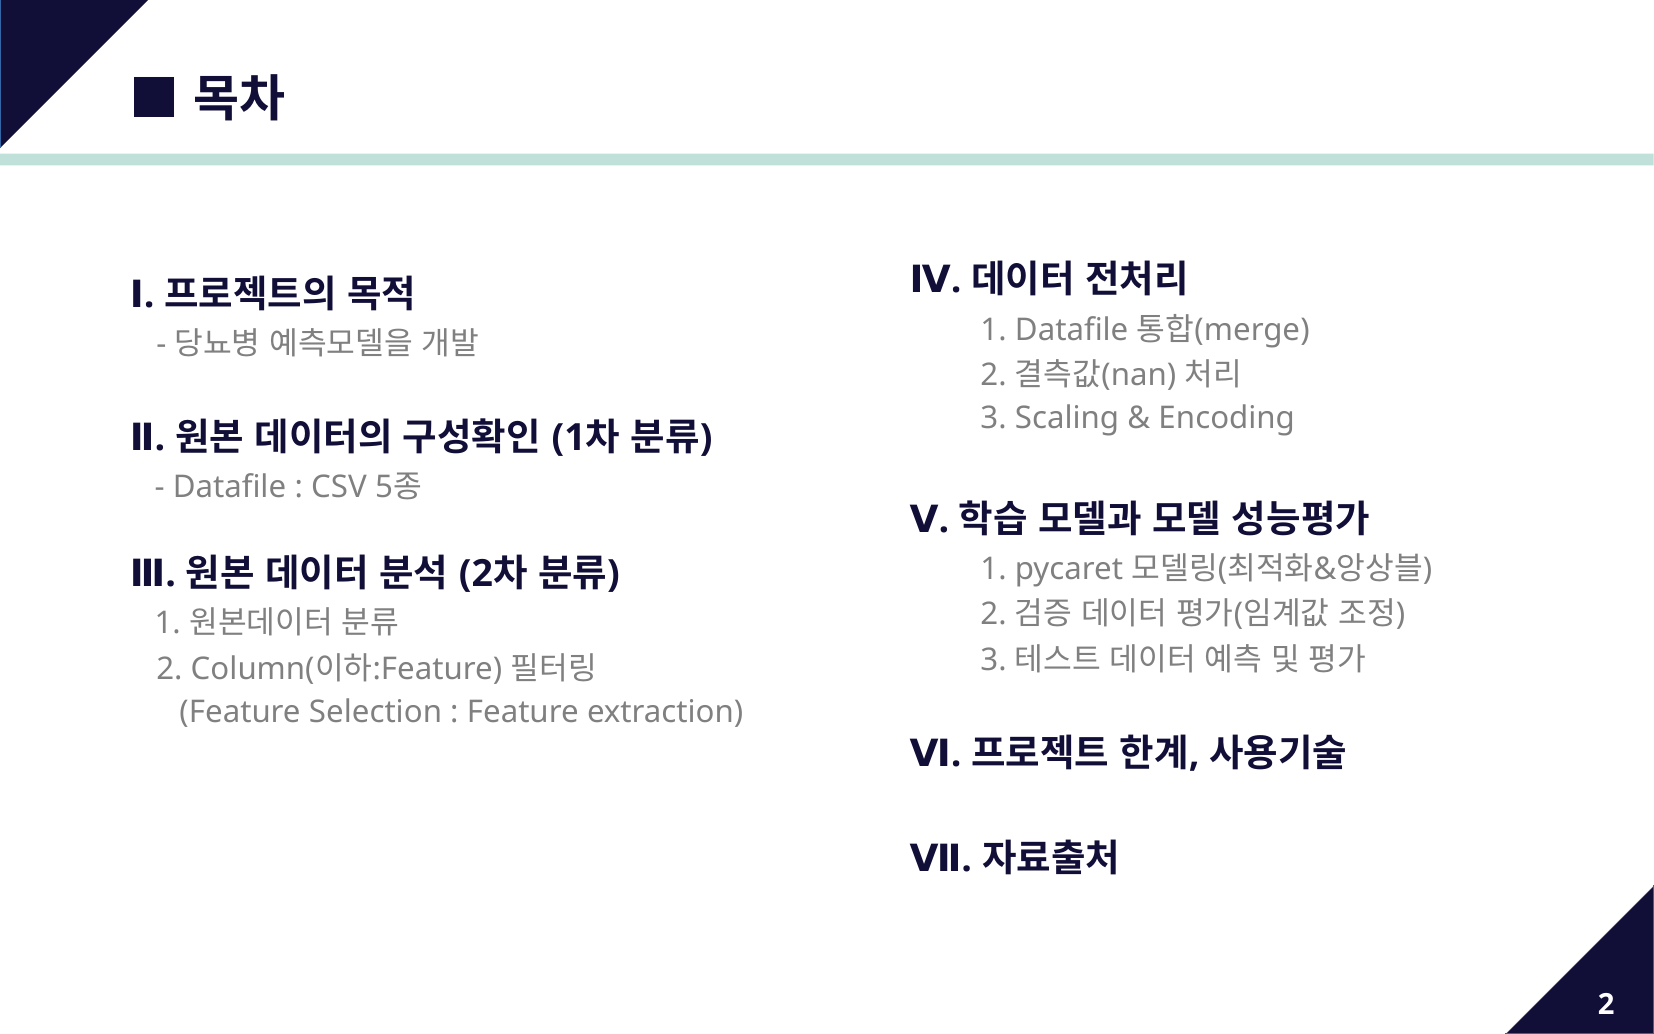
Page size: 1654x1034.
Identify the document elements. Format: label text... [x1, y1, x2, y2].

text_box <숫자> [1559, 974, 1654, 1033]
list Ⅳ. 데이터 전처리 1. Datafile 통합(merge) 2. 결측값(nan) 처리 3. Scaling & Encoding Ⅴ. 학습 모델과 모델 성능평가 1. pycaret 모델링(최적화&앙상블) 2. 검증 데이터 평가(임계값 조정) 3. 테스트 데이터 예측 및 평가 Ⅵ. 프로젝트 한계, 사용기술 Ⅶ. 자료출처 [838, 206, 1583, 957]
title ■ 목차 [129, 41, 1619, 148]
list Ⅰ. 프로젝트의 목적 - 당뇨병 예측모델을 개발 Ⅱ. 원본 데이터의 구성확인 (1차 분류) - Datafile : CSV 5종 Ⅲ. 원본 데이터 분석 (2차 분류) 1. 원본데이터 분류 2. Column(이하:Feature) 필터링 (Feature Selection : Feature extraction) [59, 206, 838, 957]
